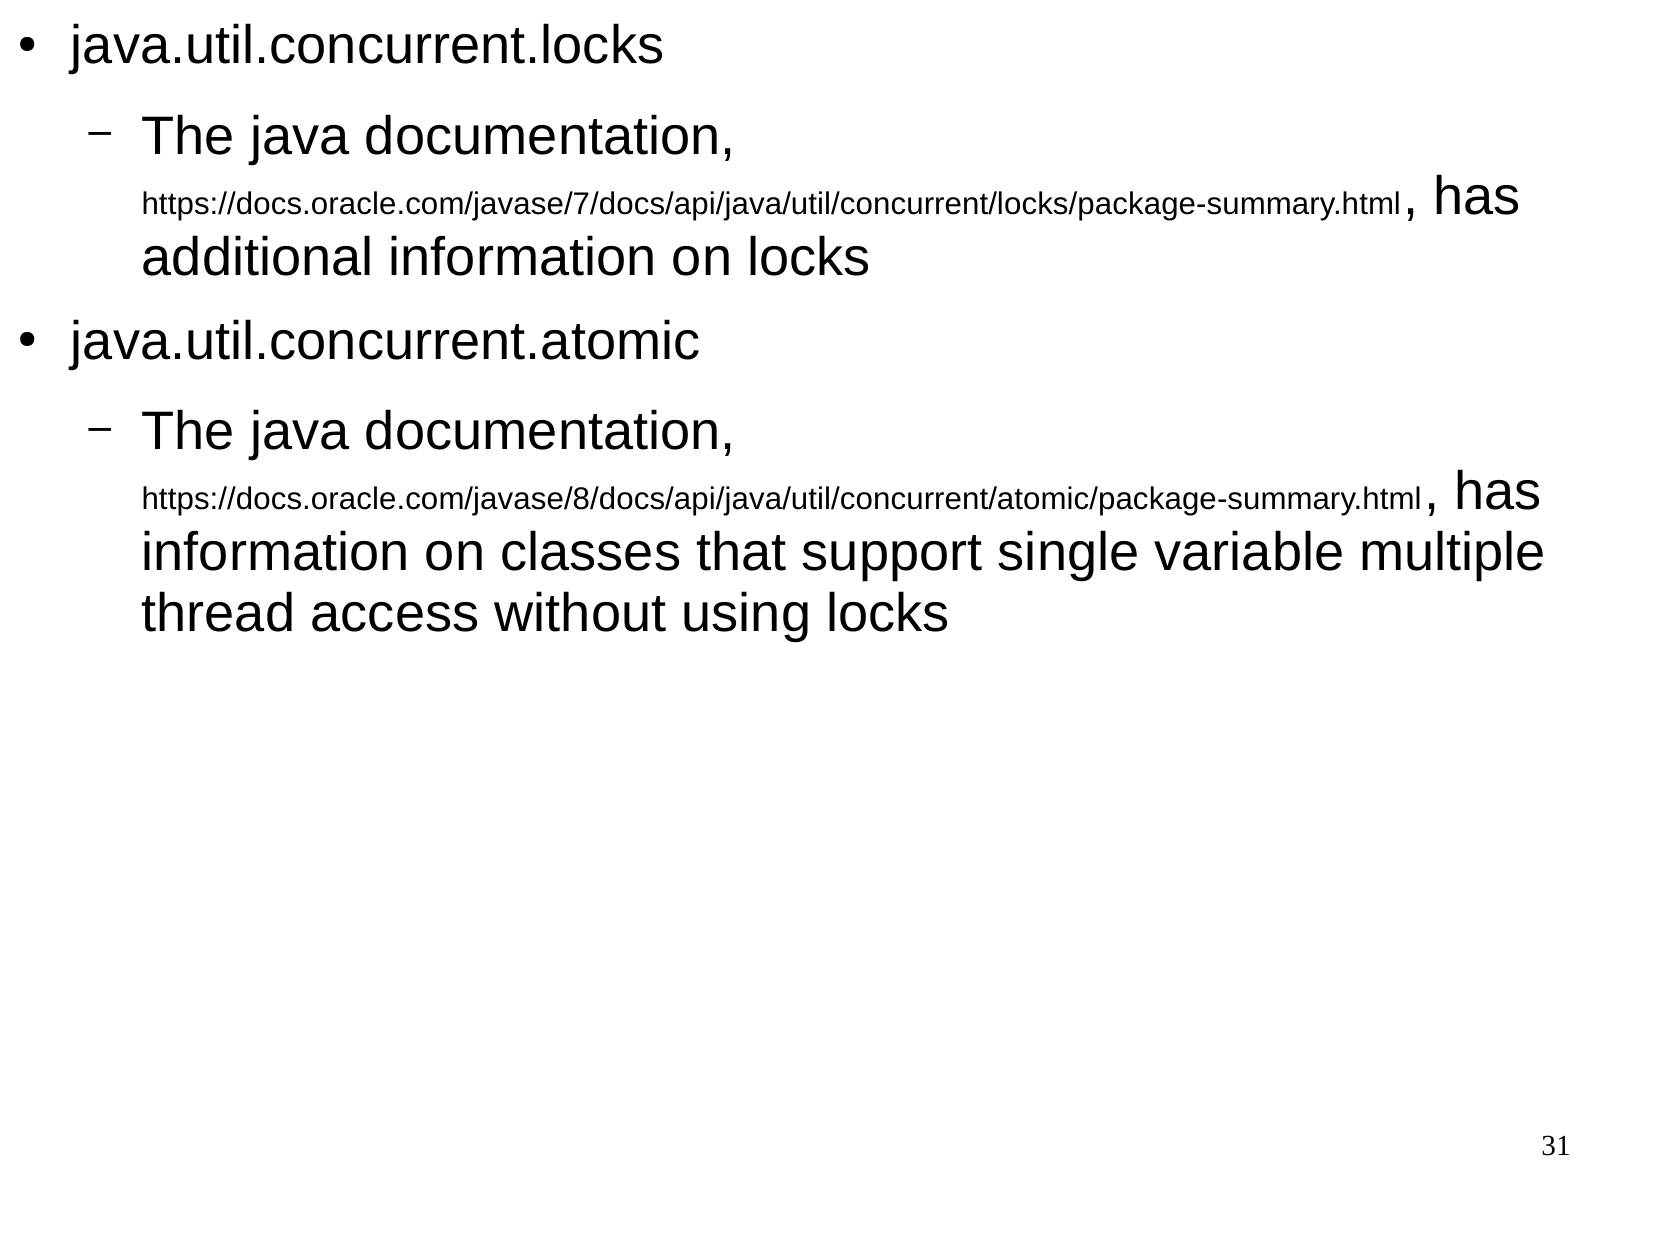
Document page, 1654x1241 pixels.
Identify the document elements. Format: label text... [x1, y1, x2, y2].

list java.util.concurrent.locks The java documentation, https://docs.oracle.com/javase/7/docs/api/java/util/concurrent/locks/package-summary.html, has additional information on locks java.util.concurrent.atomic The java documentation, https://docs.oracle.com/javase/8/docs/api/java/util/concurrent/atomic/package-summary.html, has information on classes that support single variable multiple thread access without using locks [0, 15, 1654, 1239]
